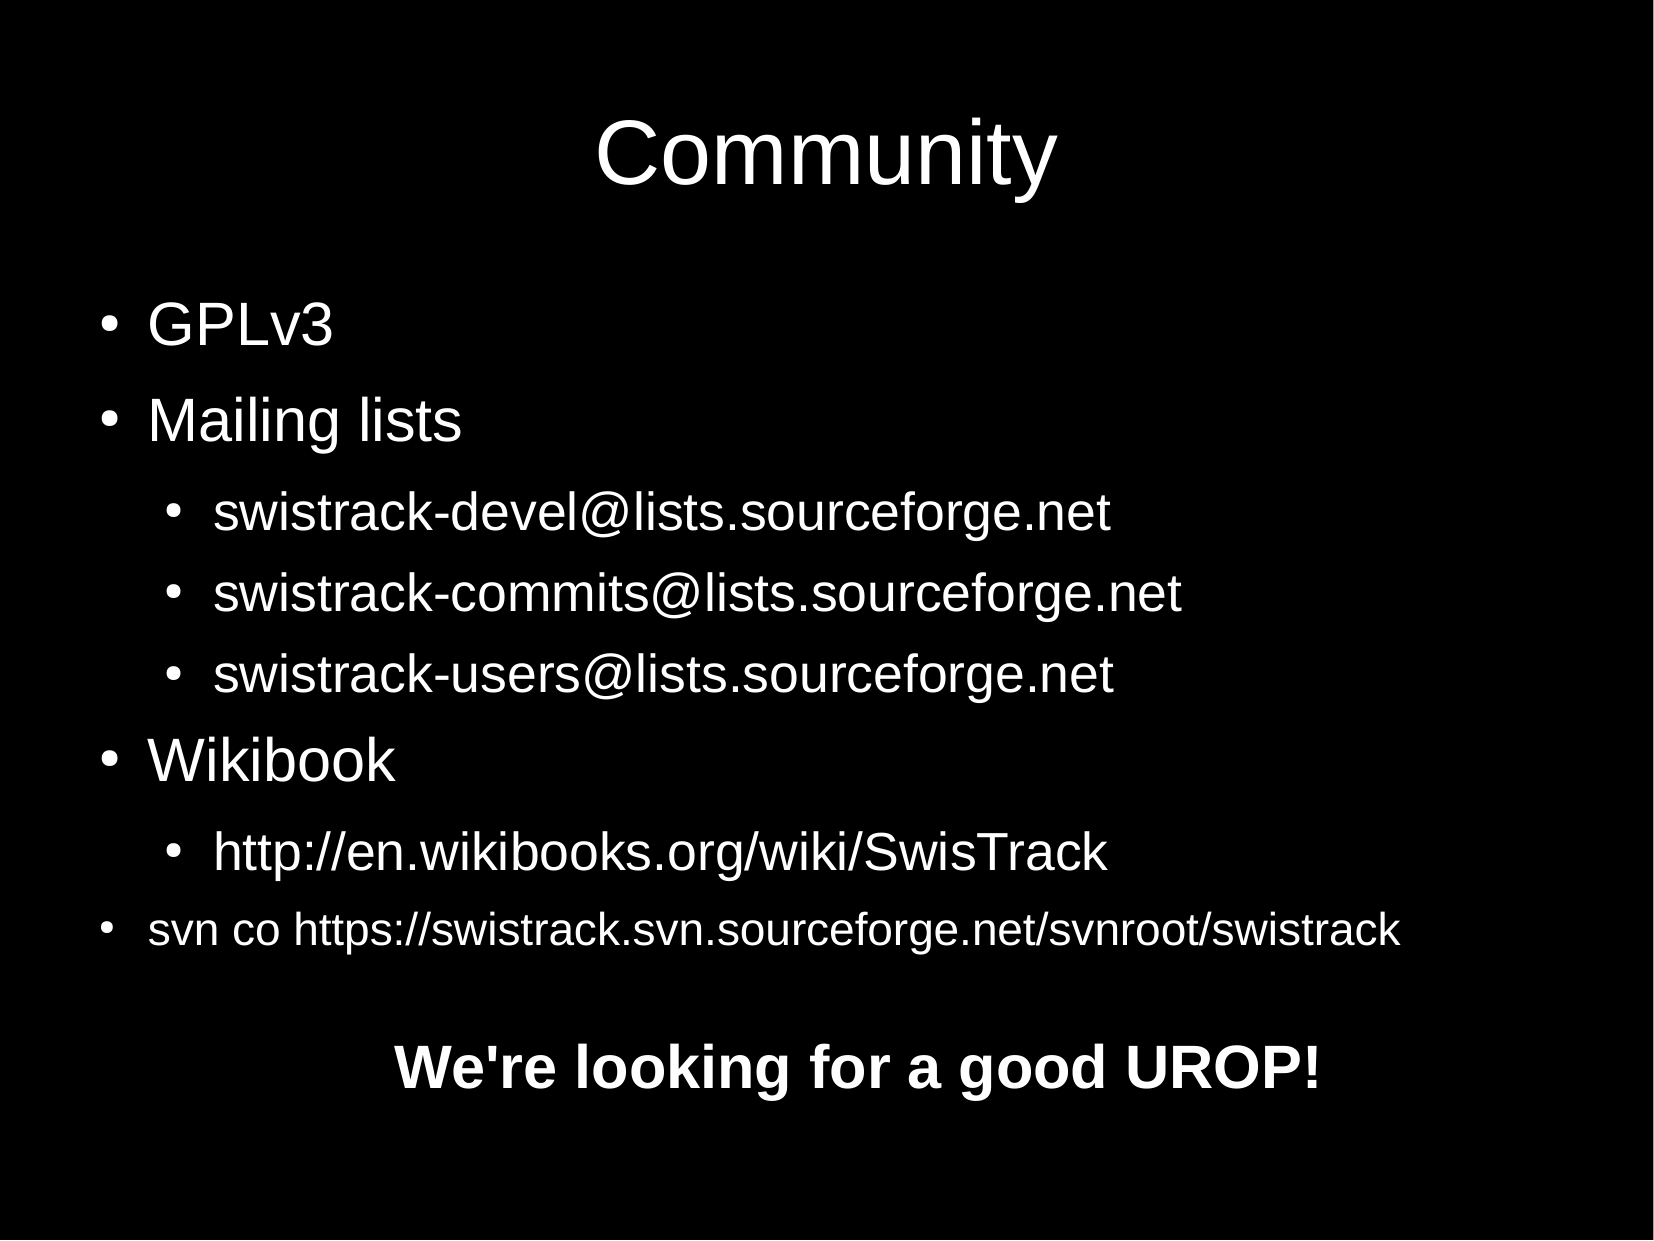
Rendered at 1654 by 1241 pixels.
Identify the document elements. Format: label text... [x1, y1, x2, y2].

title Community [82, 56, 1571, 250]
list GPLv3 Mailing lists swistrack-devel@lists.sourceforge.net swistrack-commits@lists.sourceforge.net swistrack-users@lists.sourceforge.net Wikibook http://en.wikibooks.org/wiki/SwisTrack svn co https://swistrack.svn.sourceforge.net/svnroot/swistrack We're looking for a good UROP! [82, 290, 1571, 1109]
